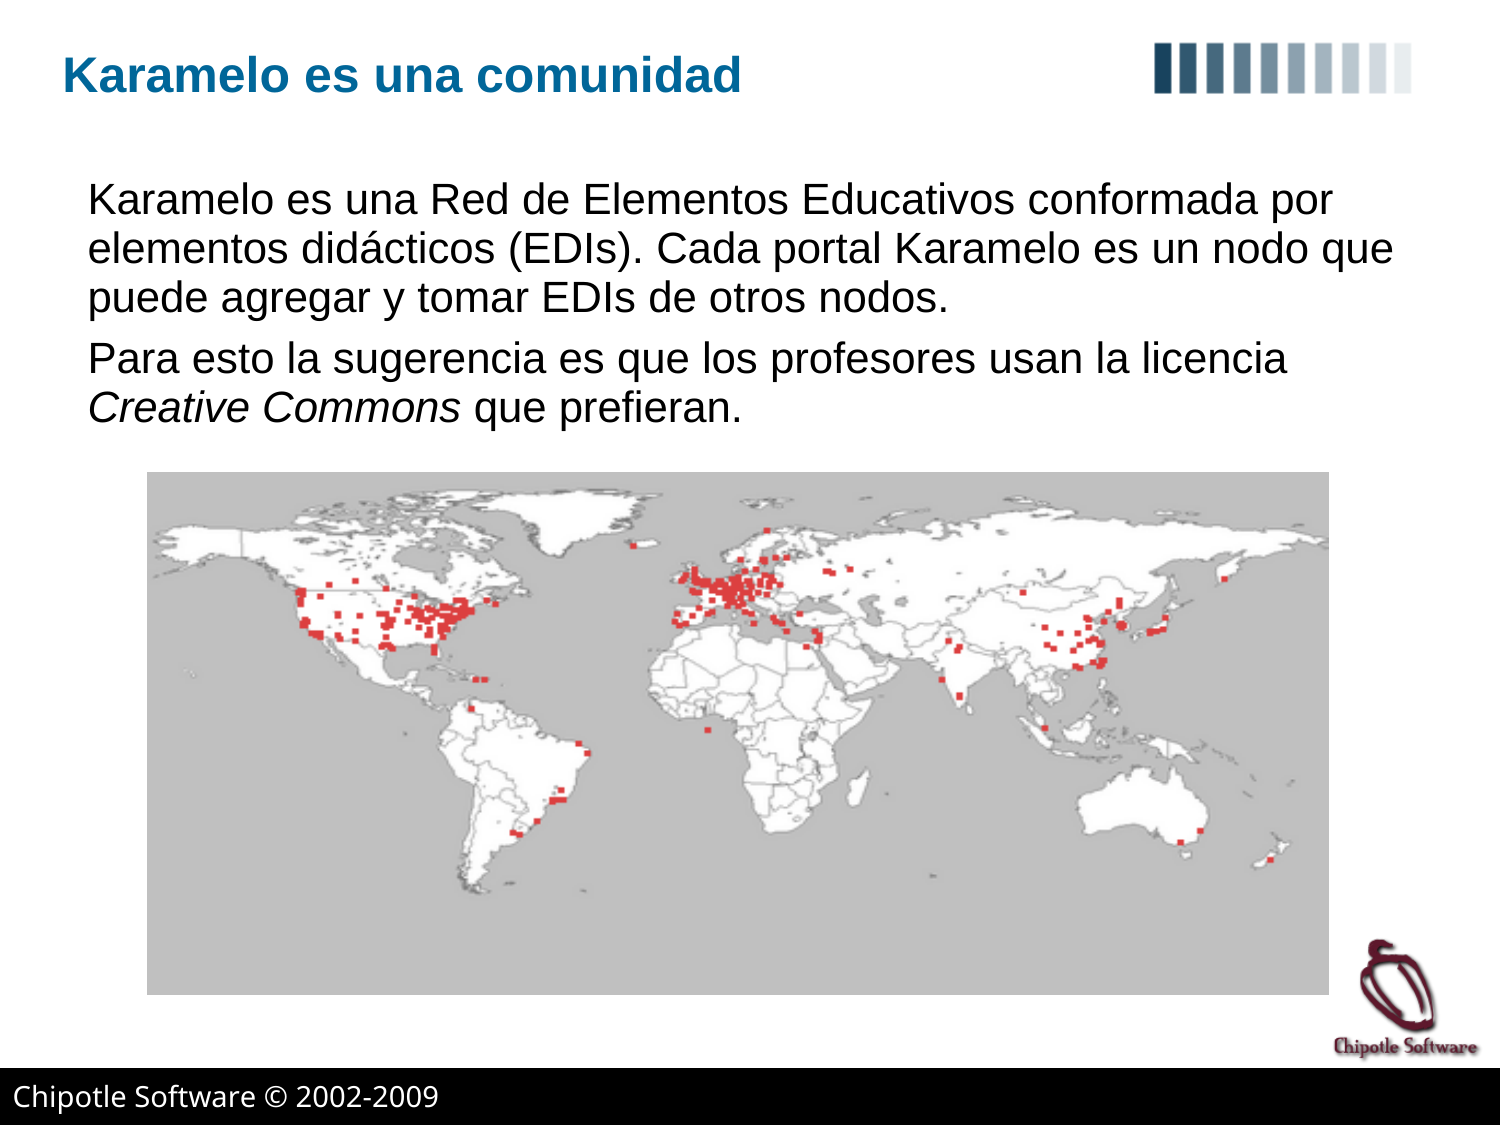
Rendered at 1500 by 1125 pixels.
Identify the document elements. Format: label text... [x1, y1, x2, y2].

title Karamelo es una comunidad [62, 44, 1276, 106]
picture [1316, 927, 1493, 1075]
picture [1126, 29, 1447, 117]
list Karamelo es una Red de Elementos Educativos conformada por elementos didácticos (EDIs). Cada portal Karamelo es un nodo que puede agregar y tomar EDIs de otros nodos. Para esto la sugerencia es que los profesores usan la licencia Creative Commons que prefieran. [87, 174, 1450, 1036]
picture [147, 472, 1329, 996]
